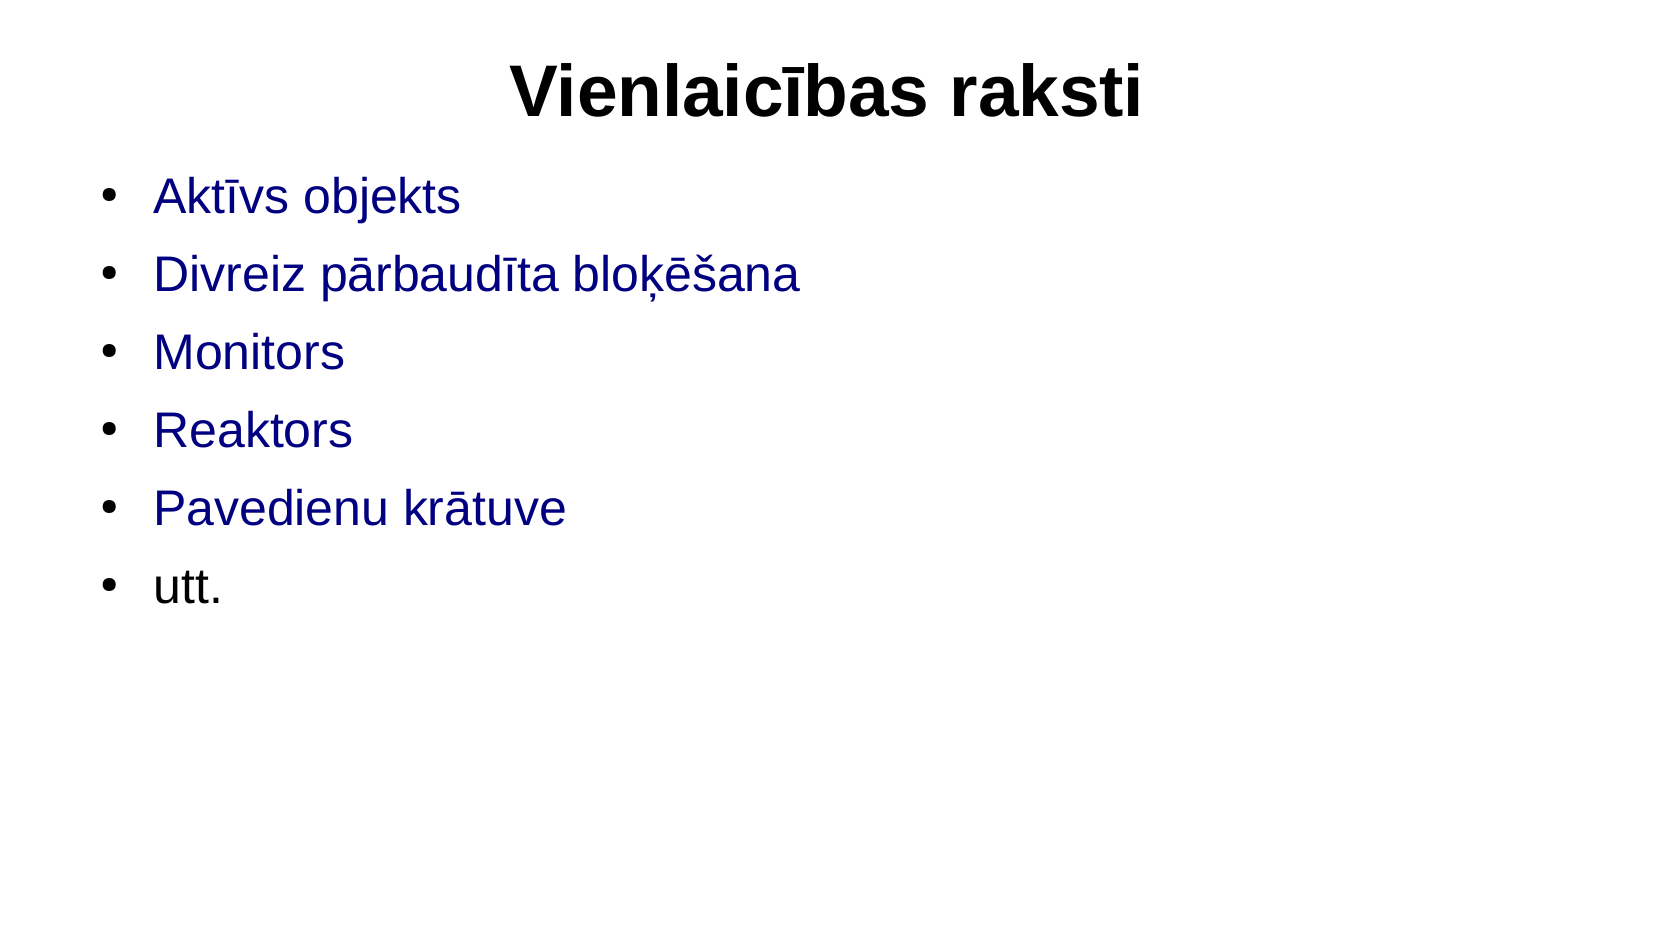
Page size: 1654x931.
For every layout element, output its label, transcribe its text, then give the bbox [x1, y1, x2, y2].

list Aktīvs objekts Divreiz pārbaudīta bloķēšana Monitors Reaktors Pavedienu krātuve utt. [82, 168, 1538, 889]
title Vienlaicības raksti [82, 37, 1571, 147]
